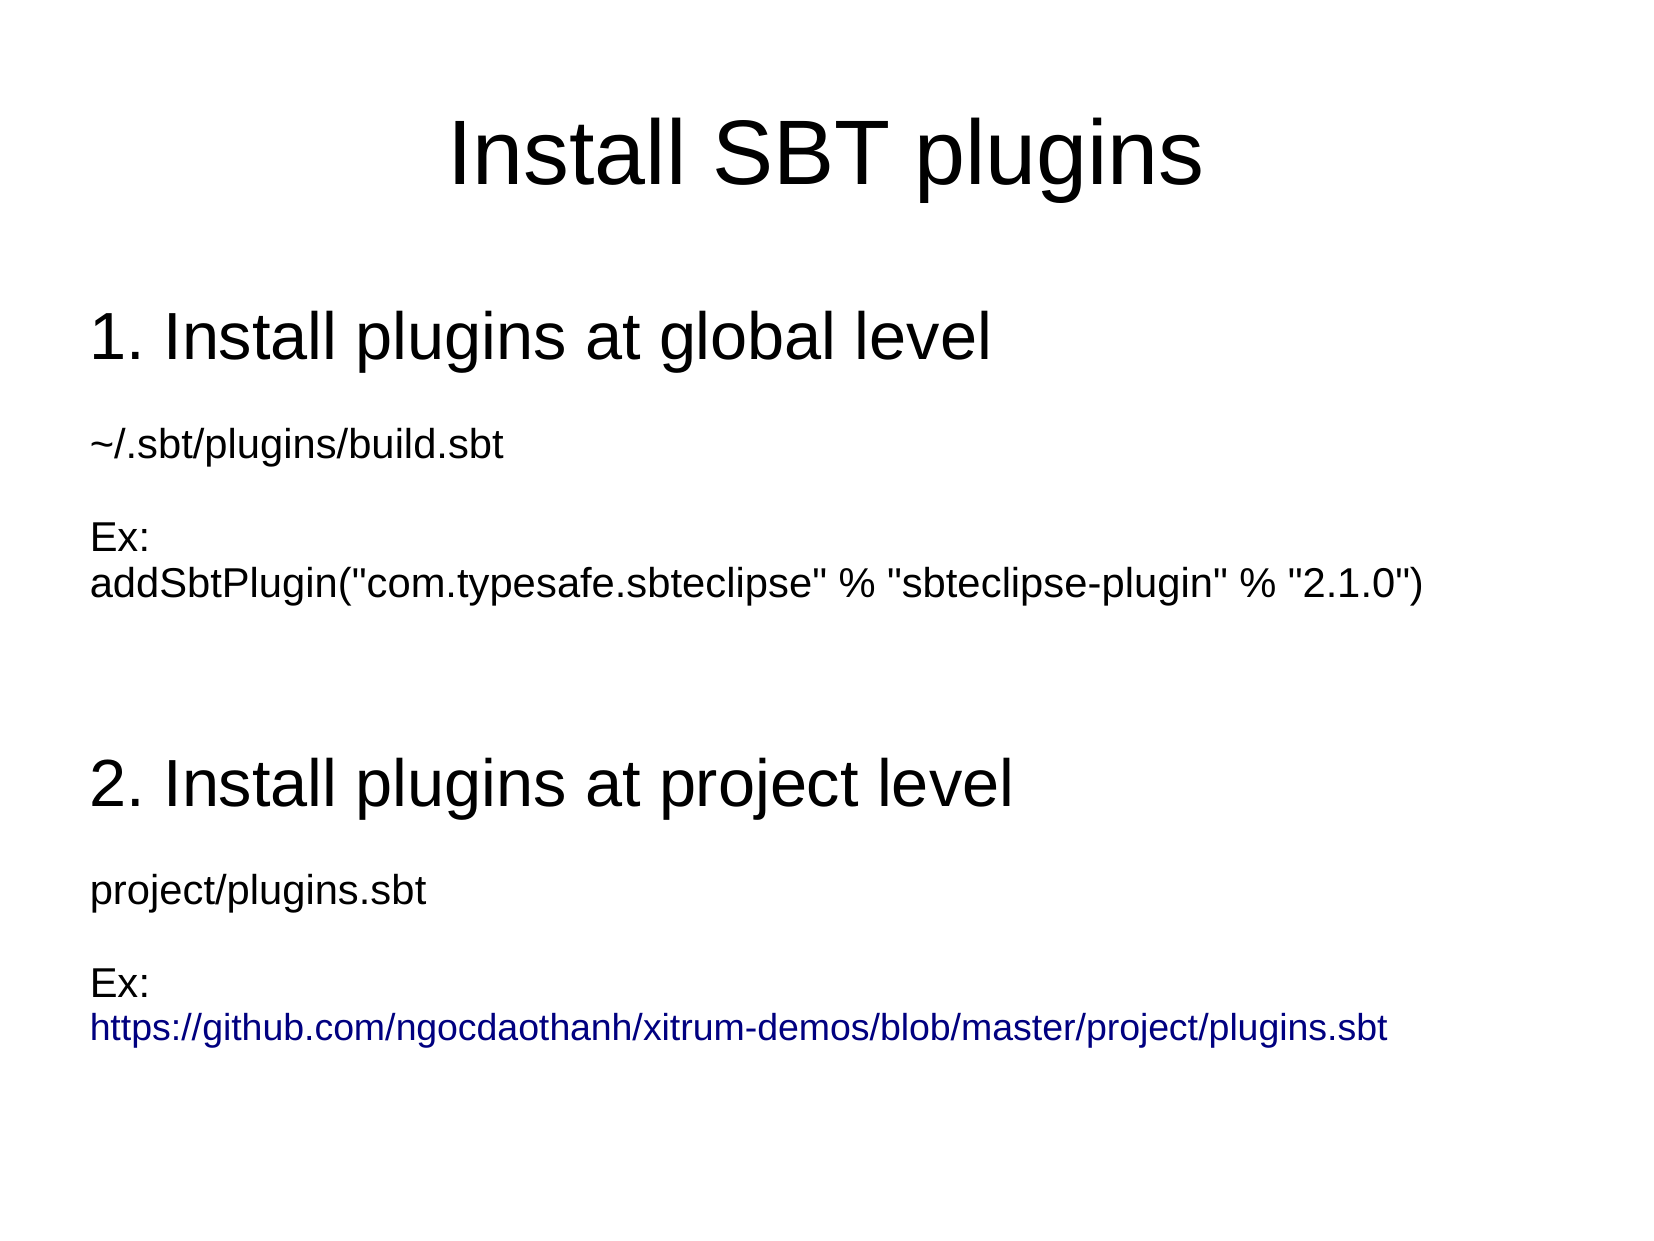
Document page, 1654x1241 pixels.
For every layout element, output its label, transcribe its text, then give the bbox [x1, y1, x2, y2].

title Install SBT plugins [82, 49, 1571, 257]
text_box 1. Install plugins at global level ~/.sbt/plugins/build.sbt Ex: addSbtPlugin("com.typesafe.sbteclipse" % "sbteclipse-plugin" % "2.1.0") 2. Install plugins at project level project/plugins.sbt Ex: https://github.com/ngocdaothanh/xitrum-demos/blob/master/project/plugins.sbt [75, 291, 1546, 1056]
